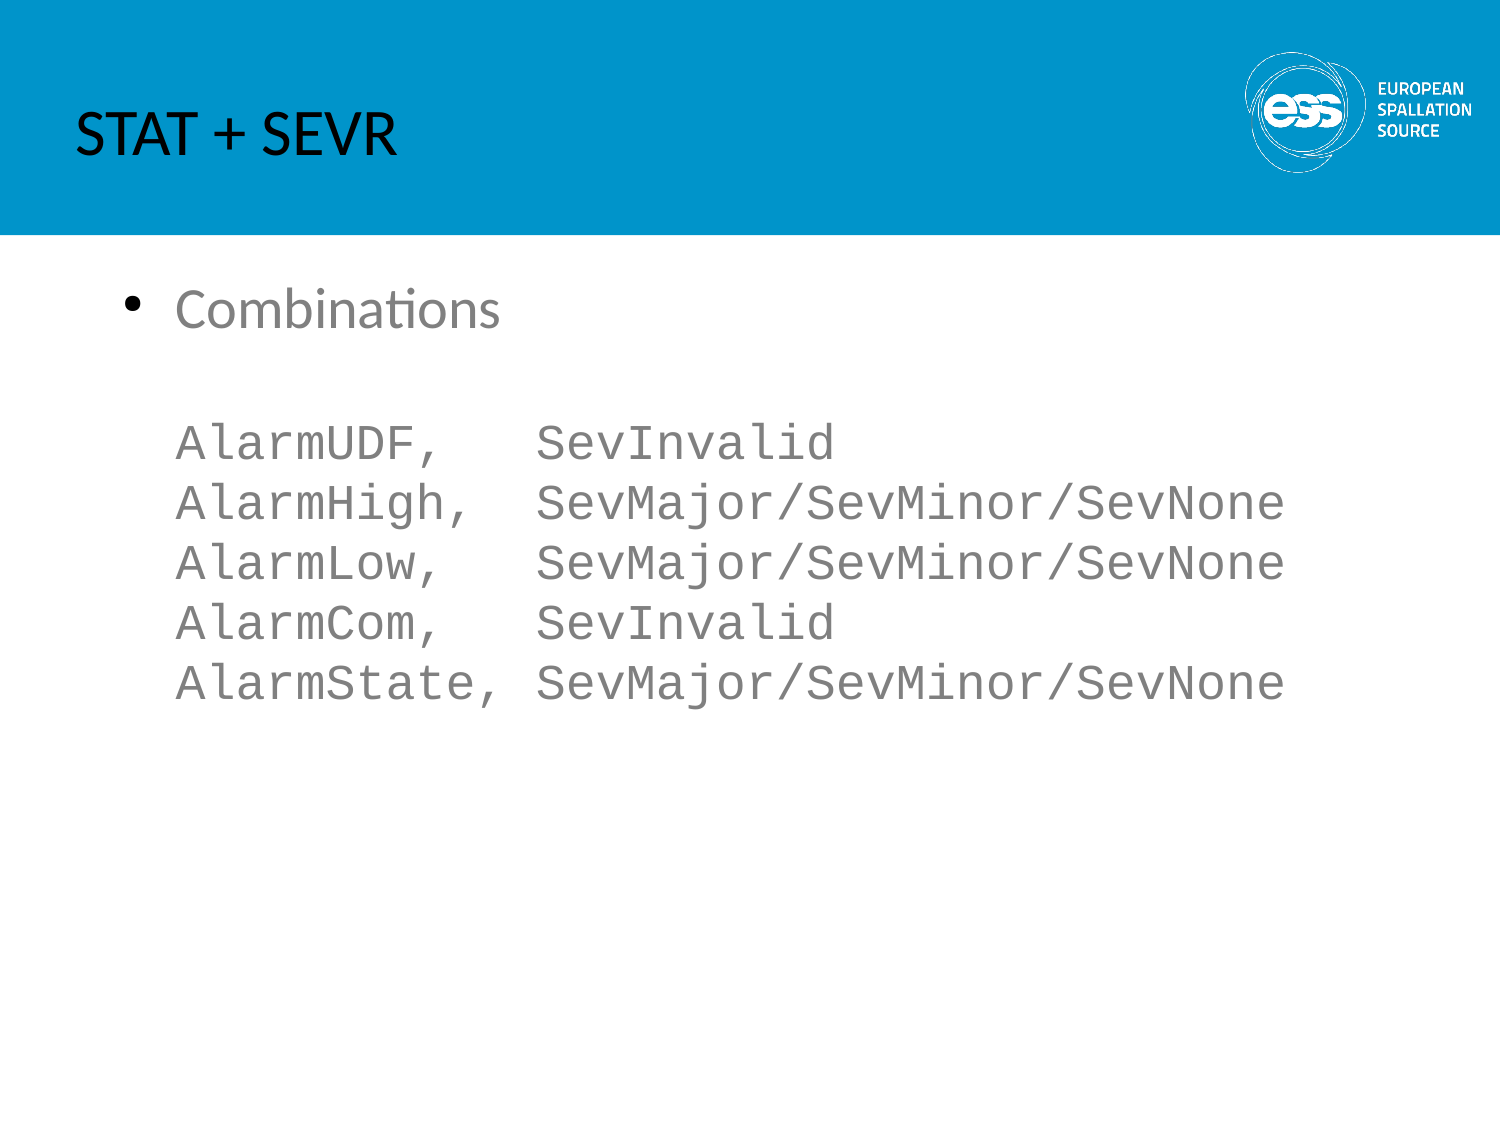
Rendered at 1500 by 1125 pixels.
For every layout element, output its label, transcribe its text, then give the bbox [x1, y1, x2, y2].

list Combinations AlarmUDF, SevInvalid AlarmHigh, SevMajor/SevMinor/SevNone AlarmLow, SevMajor/SevMinor/SevNone AlarmCom, SevInvalid AlarmState, SevMajor/SevMinor/SevNone [90, 262, 1441, 1005]
picture [1398, 109, 1406, 115]
picture [1379, 83, 1385, 94]
picture [1264, 94, 1342, 127]
picture [1443, 86, 1450, 93]
picture [1418, 104, 1423, 115]
picture [1389, 104, 1393, 115]
picture [1409, 104, 1415, 115]
picture [1423, 83, 1430, 94]
picture [1422, 125, 1428, 134]
picture [1436, 104, 1444, 115]
picture [1400, 83, 1407, 94]
title STAT + SEVR [75, 45, 1247, 233]
picture [1454, 83, 1458, 94]
picture [1432, 125, 1438, 136]
